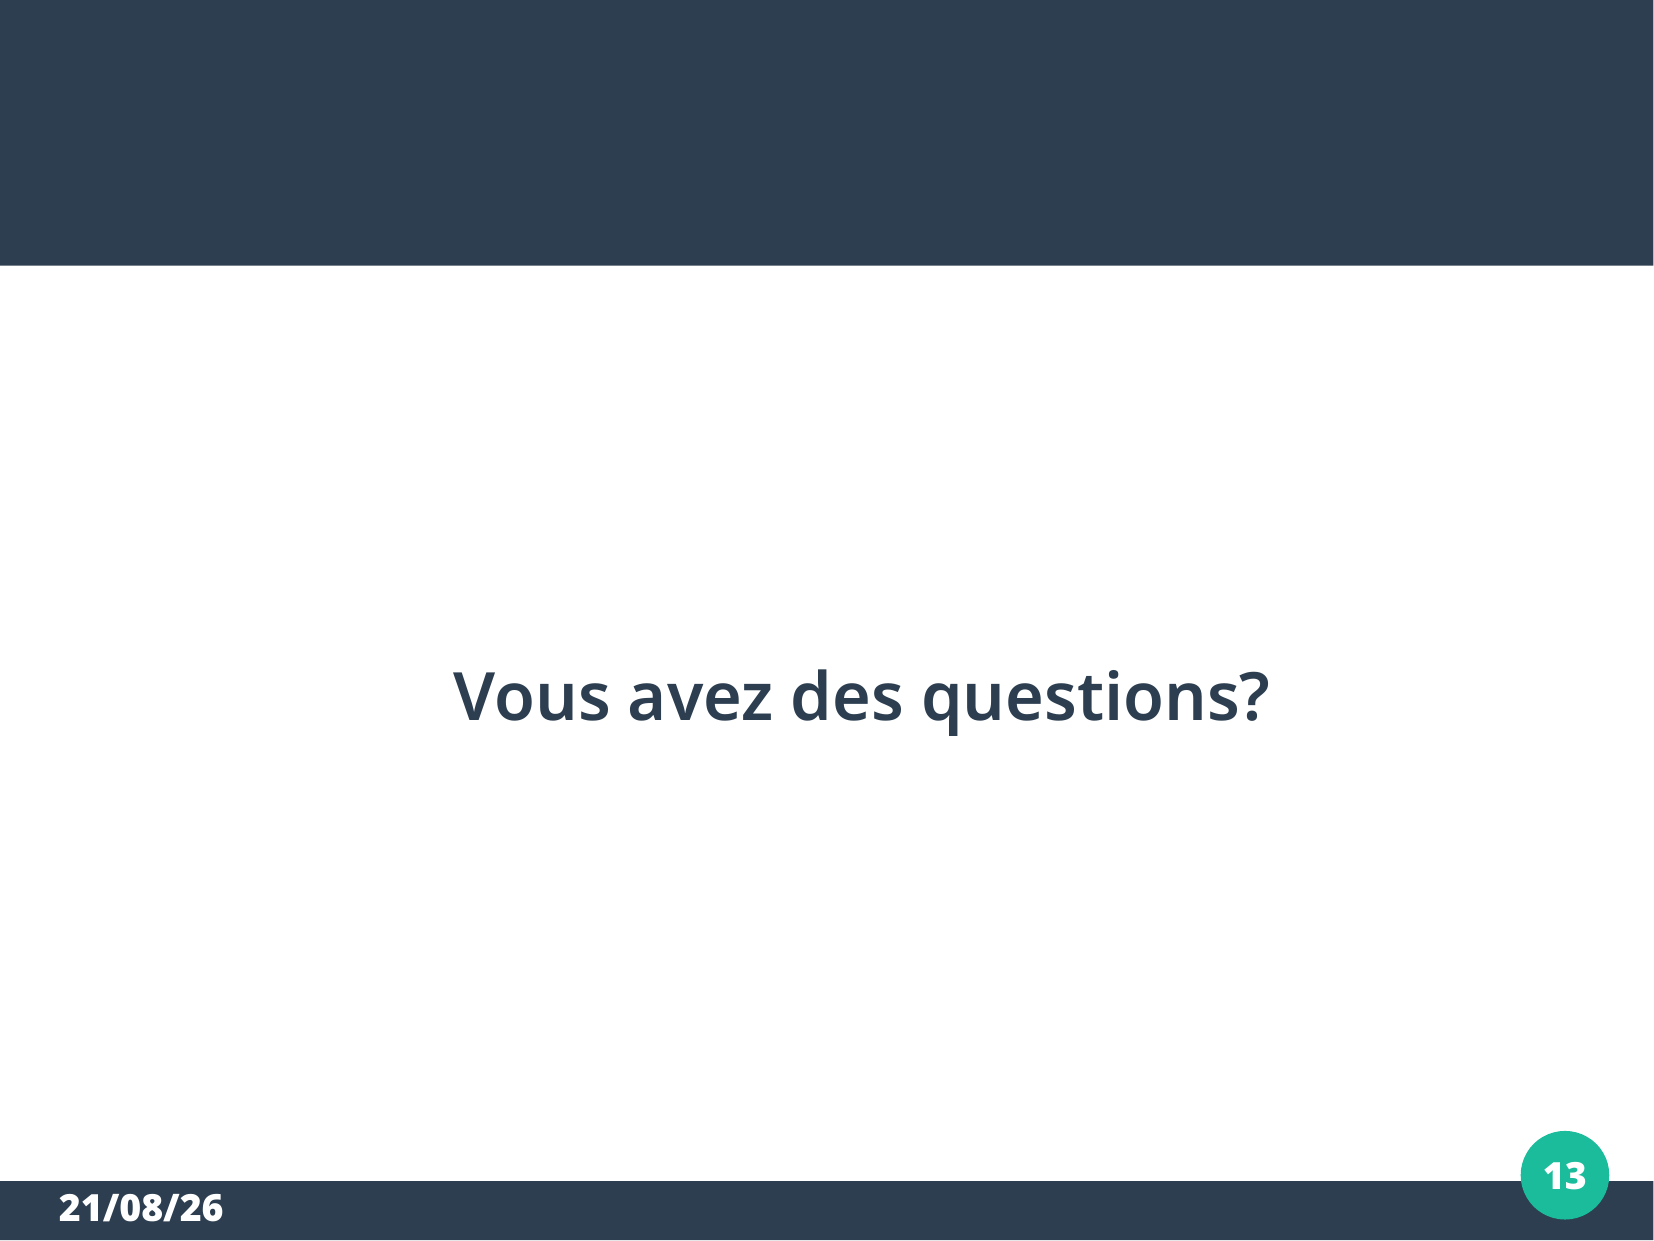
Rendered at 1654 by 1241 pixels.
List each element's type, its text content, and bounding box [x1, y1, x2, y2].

list Vous avez des questions? [59, 649, 1595, 1152]
